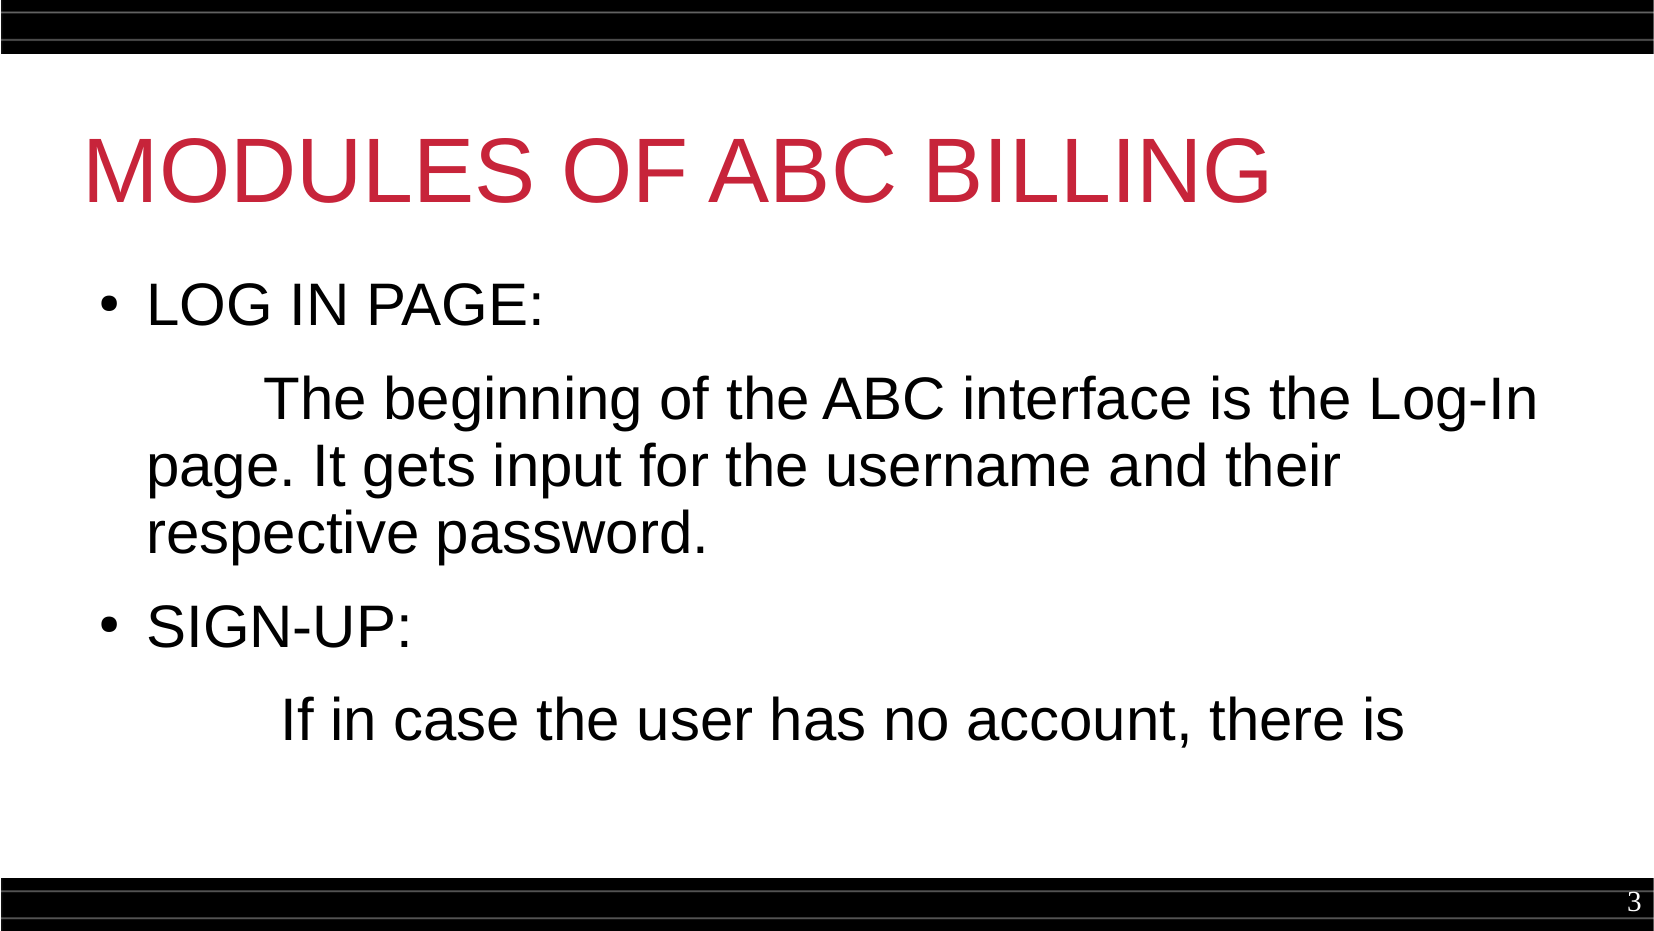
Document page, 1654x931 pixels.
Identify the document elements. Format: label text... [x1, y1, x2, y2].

list LOG IN PAGE: The beginning of the ABC interface is the Log-In page. It gets input for the username and their respective password. SIGN-UP: If in case the user has no account, there is [82, 271, 1571, 758]
picture [1, 878, 1654, 931]
title MODULES OF ABC BILLING [82, 92, 1571, 249]
picture [1, 0, 1654, 54]
